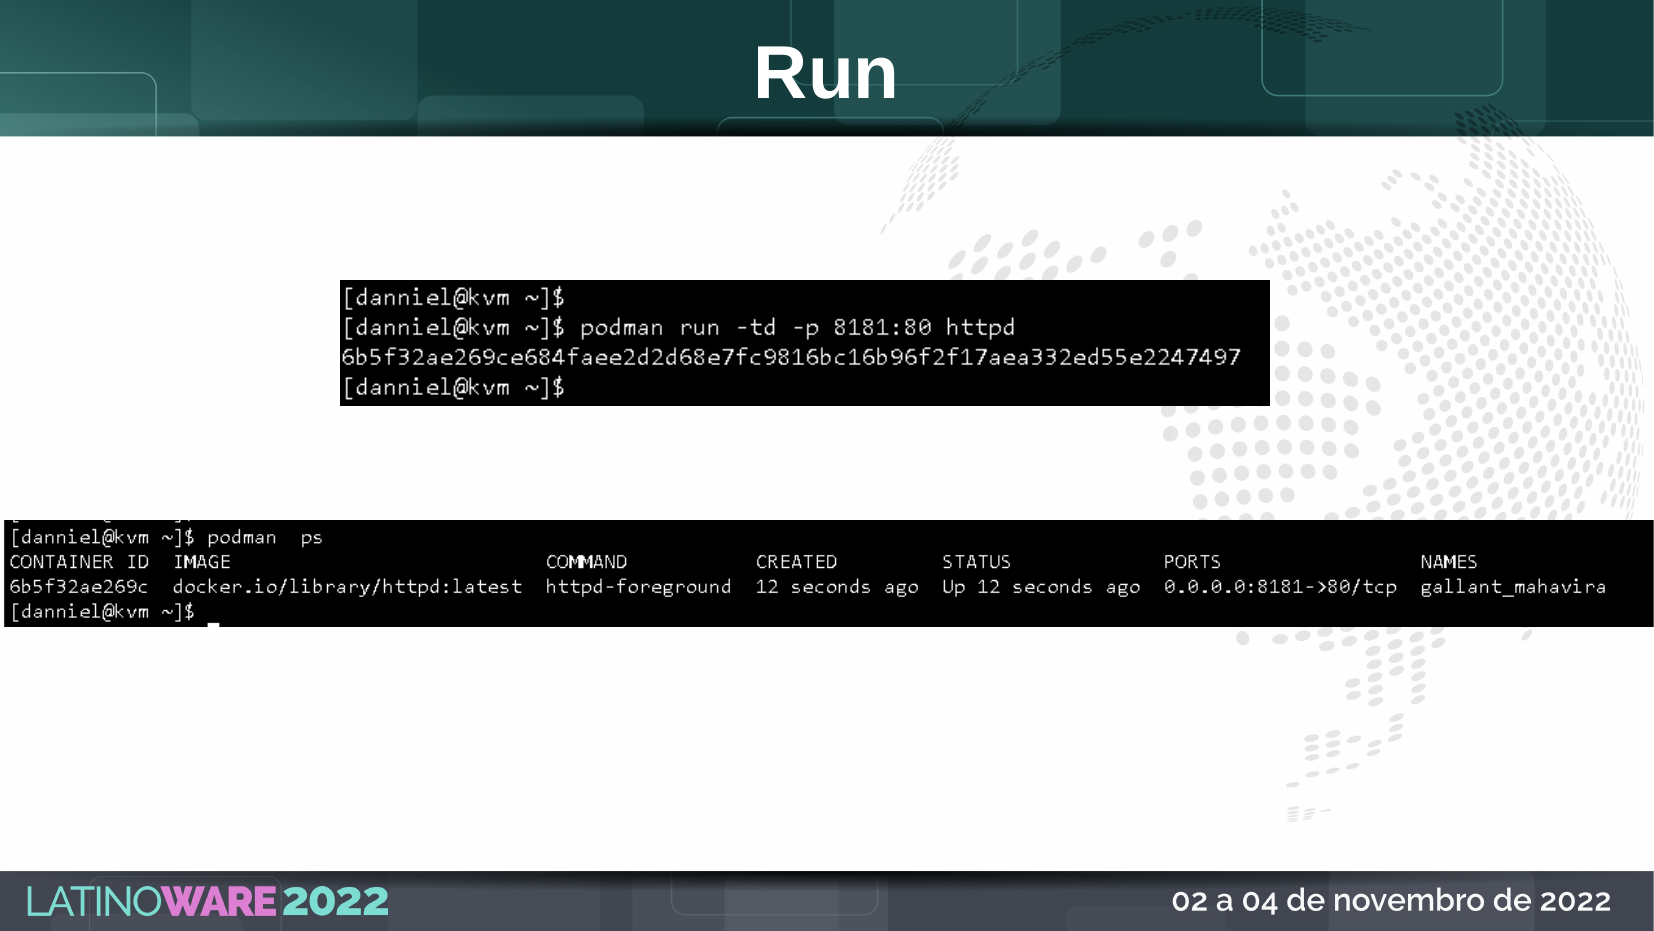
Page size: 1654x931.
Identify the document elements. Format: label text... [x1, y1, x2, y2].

picture [0, 0, 1654, 931]
text_box Run [135, 8, 1518, 129]
